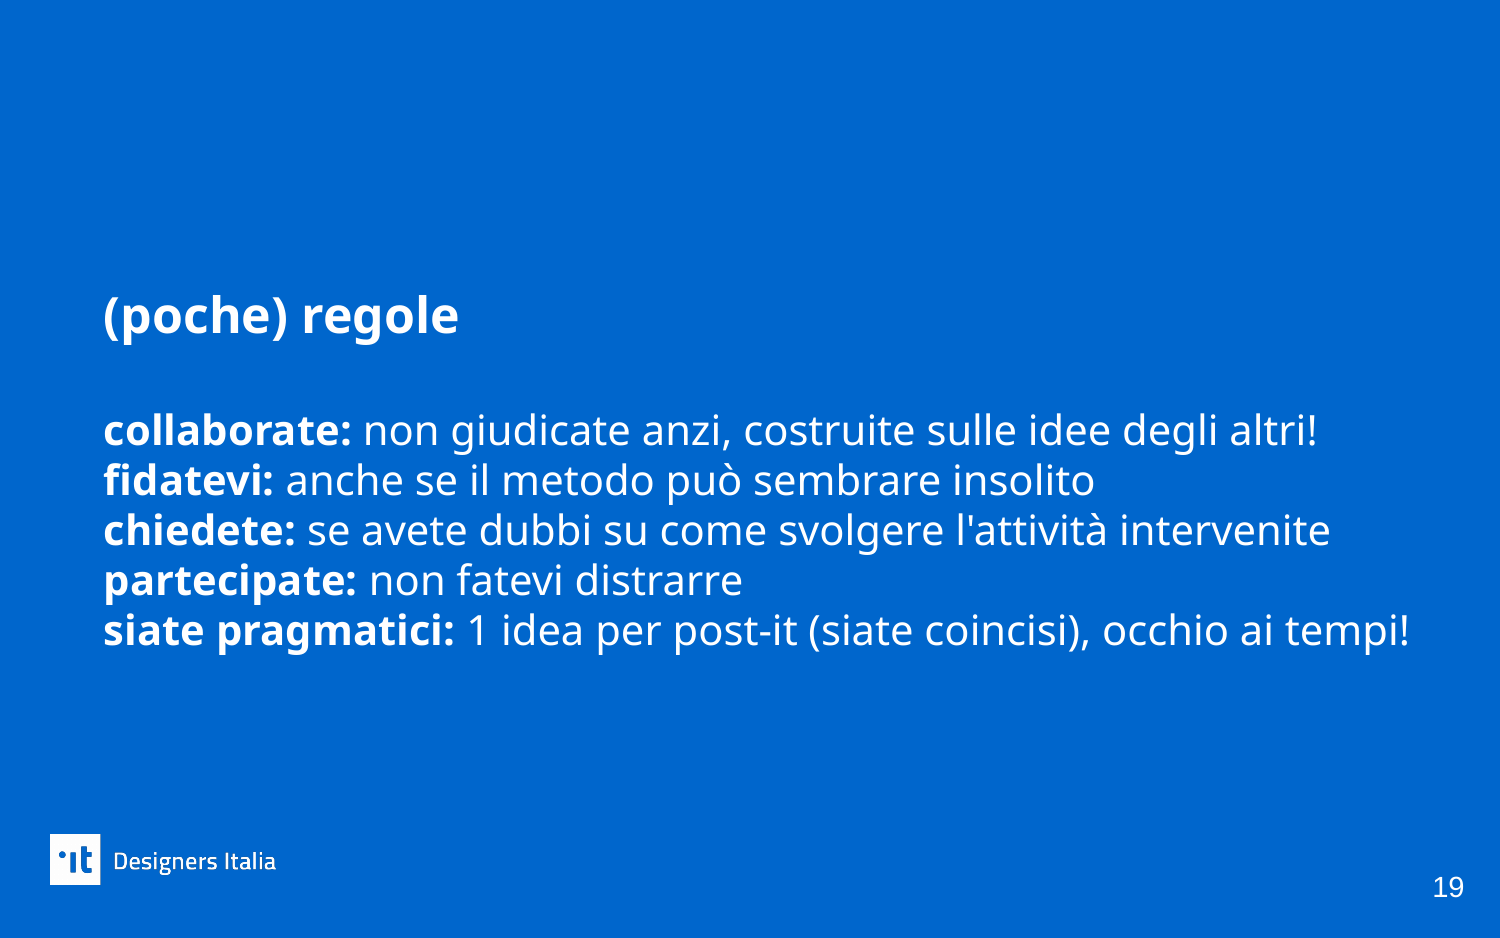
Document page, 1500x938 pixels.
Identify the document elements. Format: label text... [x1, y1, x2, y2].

slide_number <numero> [1389, 850, 1480, 922]
picture [50, 834, 289, 885]
text_box (poche) regole collaborate: non giudicate anzi, costruite sulle idee degli altri! fidatevi: anche se il metodo può sembrare insolito chiedete: se avete dubbi su come svolgere l'attività intervenite partecipate: non fatevi distrarre siate pragmatici: 1 idea per post-it (siate coincisi), occhio ai tempi! [88, 133, 1471, 804]
